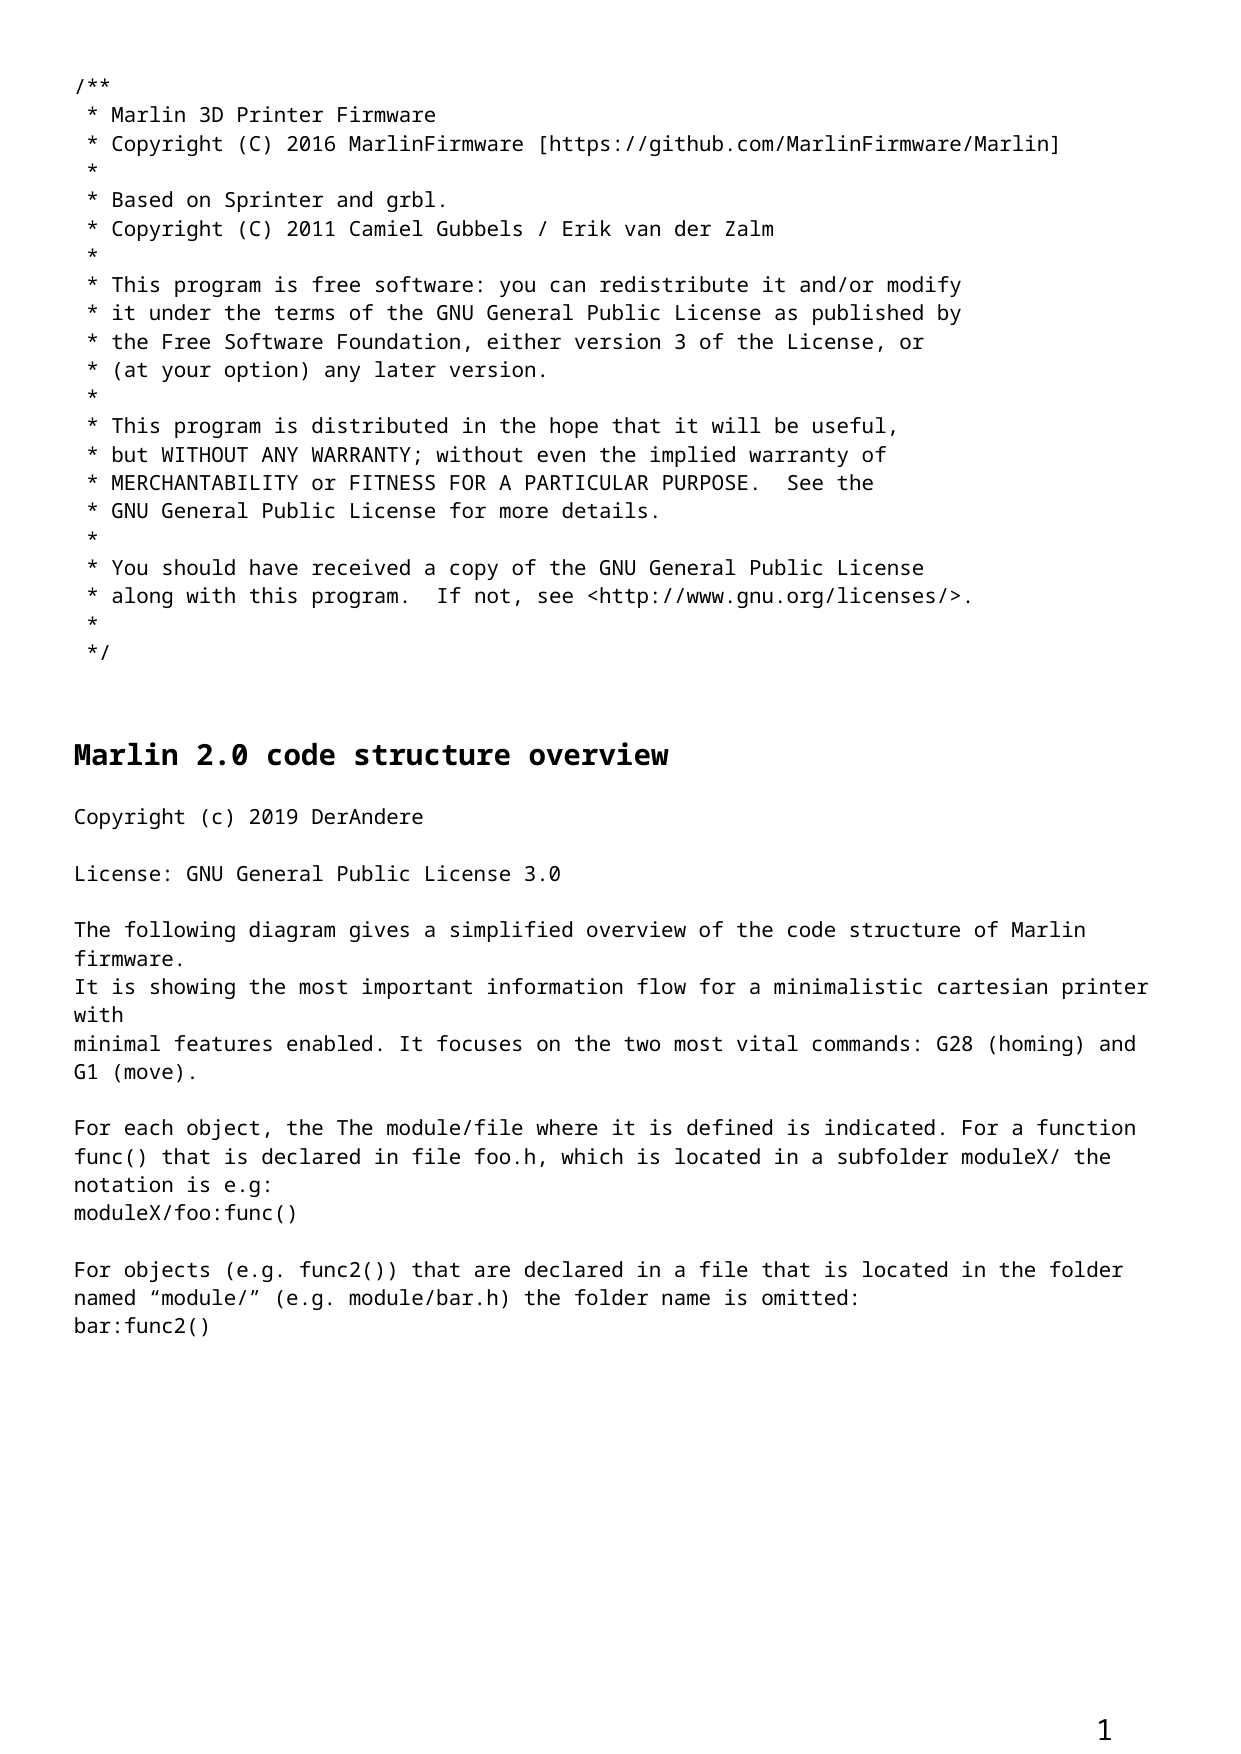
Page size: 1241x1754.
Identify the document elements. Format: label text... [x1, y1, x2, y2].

text_box /** * Marlin 3D Printer Firmware * Copyright (C) 2016 MarlinFirmware [https://github.com/MarlinFirmware/Marlin] * * Based on Sprinter and grbl. * Copyright (C) 2011 Camiel Gubbels / Erik van der Zalm * * This program is free software: you can redistribute it and/or modify * it under the terms of the GNU General Public License as published by * the Free Software Foundation, either version 3 of the License, or * (at your option) any later version. * * This program is distributed in the hope that it will be useful, * but WITHOUT ANY WARRANTY; without even the implied warranty of * MERCHANTABILITY or FITNESS FOR A PARTICULAR PURPOSE. See the * GNU General Public License for more details. * * You should have received a copy of the GNU General Public License * along with this program. If not, see <http://www.gnu.org/licenses/>. * */ Marlin 2.0 code structure overview Copyright (c) 2019 DerAndere License: GNU General Public License 3.0 The following diagram gives a simplified overview of the code structure of Marlin firmware. It is showing the most important information flow for a minimalistic cartesian printer with minimal features enabled. It focuses on the two most vital commands: G28 (homing) and G1 (move). For each object, the The module/file where it is defined is indicated. For a function func() that is declared in file foo.h, which is located in a subfolder moduleX/ the notation is e.g: moduleX/foo:func() For objects (e.g. func2()) that are declared in a file that is located in the folder named “module/” (e.g. module/bar.h) the folder name is omitted: bar:func2() [59, 64, 1182, 947]
text_box <Foliennummer> [1081, 1701, 1241, 1746]
